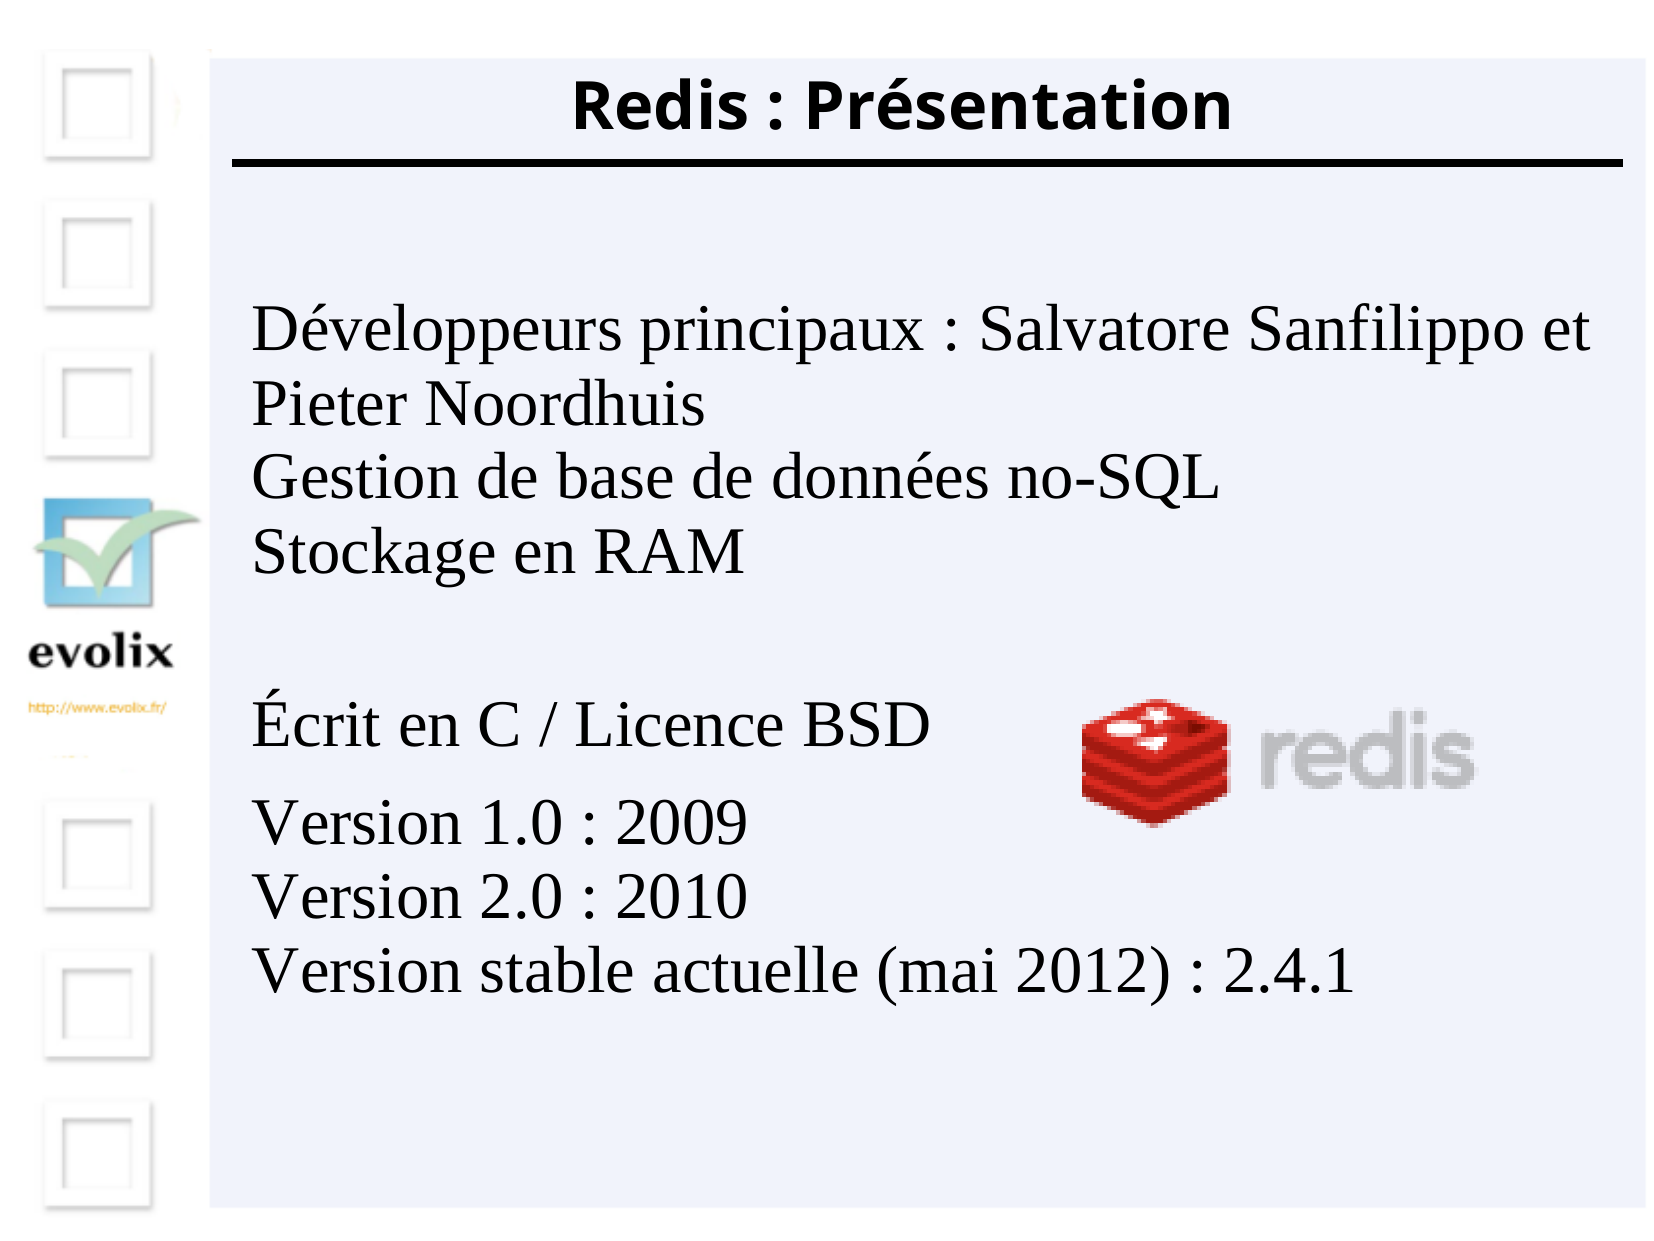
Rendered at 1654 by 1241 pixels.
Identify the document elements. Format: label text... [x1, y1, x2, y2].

picture [0, 49, 1654, 1218]
title Redis : Présentation [415, 0, 1391, 209]
subtitle Développeurs principaux : Salvatore Sanfilippo et Pieter Noordhuis Gestion de base de données no-SQL Stockage en RAM Écrit en C / Licence BSD Version 1.0 : 2009 Version 2.0 : 2010 Version stable actuelle (mai 2012) : 2.4.1 [251, 255, 1638, 1139]
